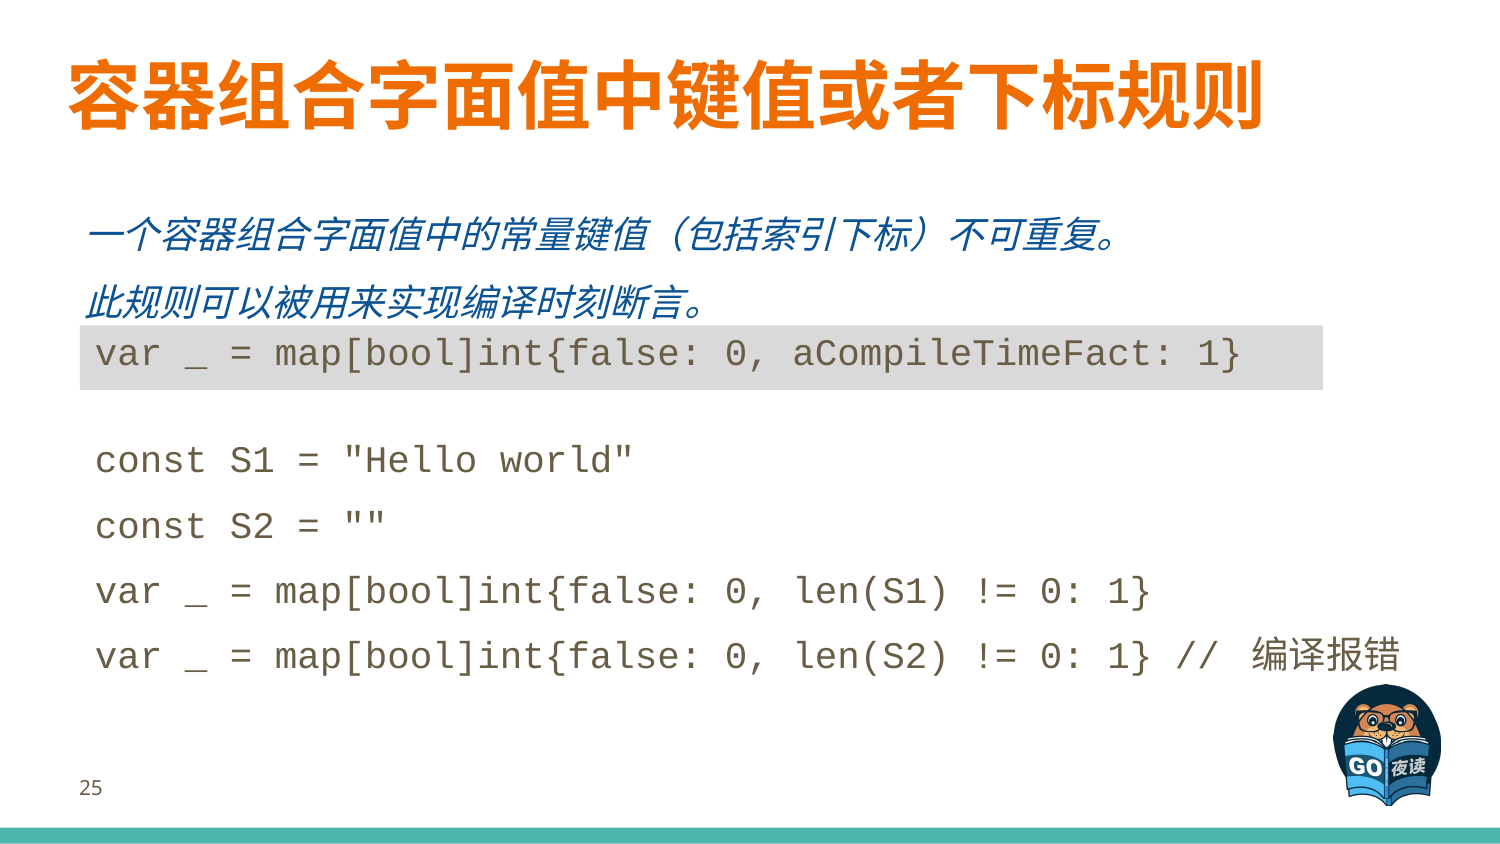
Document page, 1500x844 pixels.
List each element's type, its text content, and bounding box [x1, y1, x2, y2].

text_box 一个容器组合字面值中的常量键值（包括索引下标）不可重复。 此规则可以被用来实现编译时刻断言。 [69, 174, 1372, 338]
slide_number <number> [27, 756, 118, 821]
picture [1333, 757, 1441, 806]
list var _ = map[bool]int{false: 0, aCompileTimeFact: 1} [79, 338, 1323, 390]
list const S1 = "Hello world" const S2 = "" var _ = map[bool]int{false: 0, len(S1) != 0: 1} var _ = map[bool]int{false: 0, len(S2) != 0: 1} // 编译报错 [79, 432, 1438, 768]
title 容器组合字面值中键值或者下标规则 [51, 33, 1449, 150]
